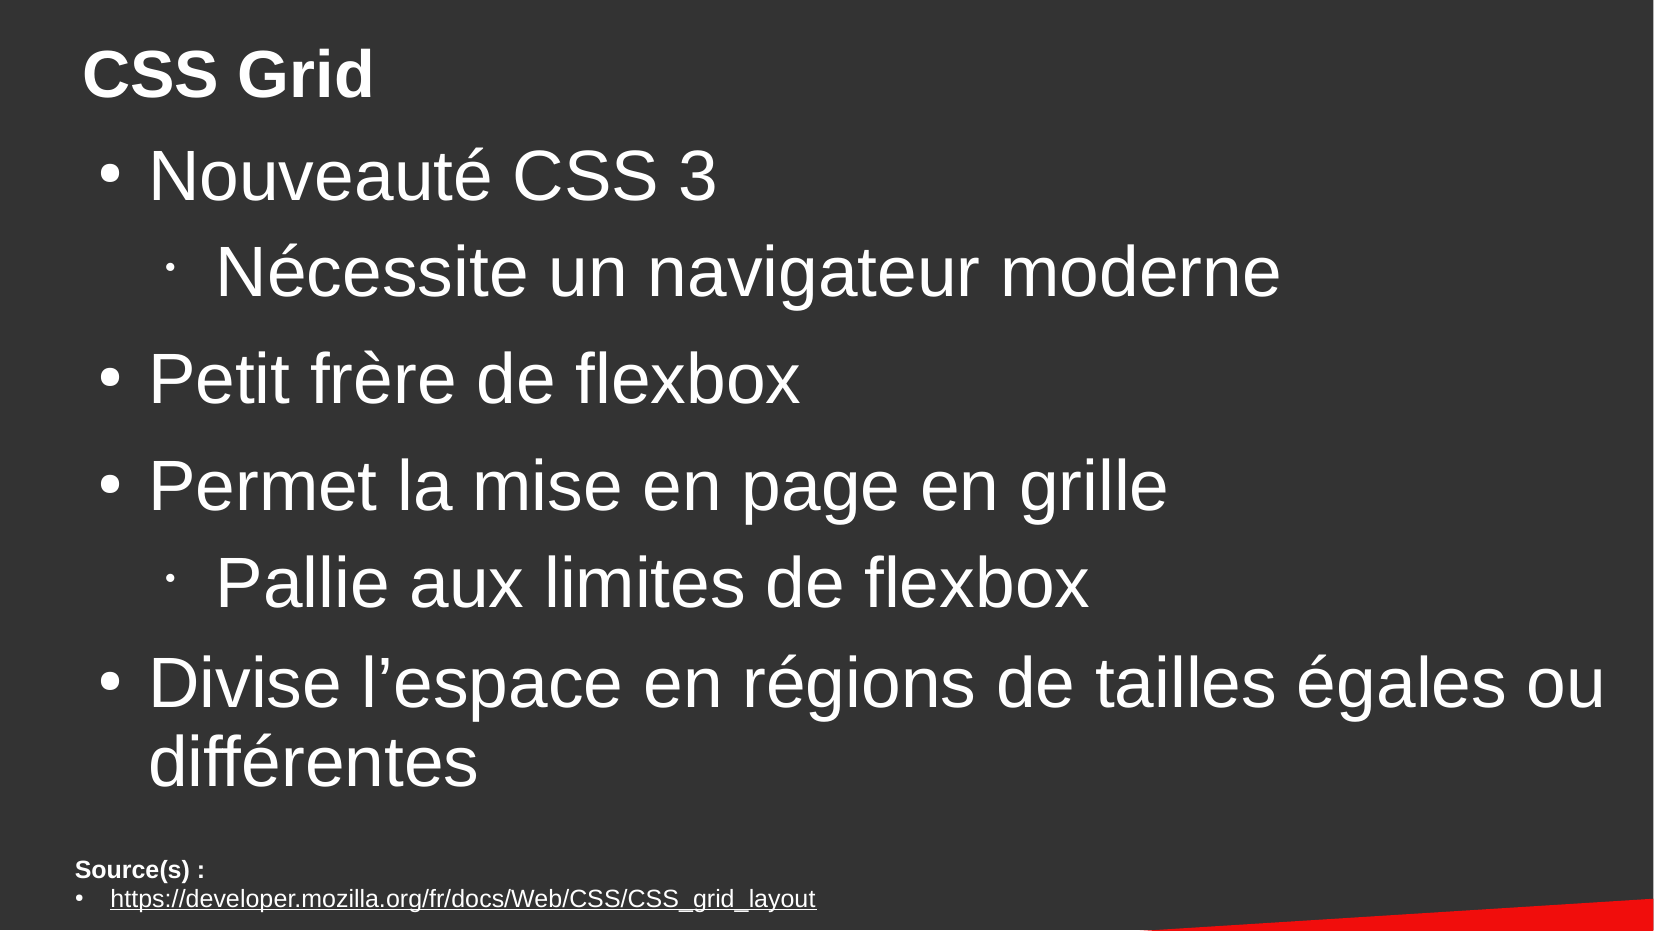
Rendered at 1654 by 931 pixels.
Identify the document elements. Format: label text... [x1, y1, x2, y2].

text_box Source(s) : https://developer.mozilla.org/fr/docs/Web/CSS/CSS_grid_layout [60, 838, 1546, 920]
list Nouveauté CSS 3 Nécessite un navigateur moderne Petit frère de flexbox Permet la mise en page en grille Pallie aux limites de flexbox Divise l’espace en régions de tailles égales ou différentes [80, 135, 1620, 804]
title CSS Grid [82, 37, 1571, 114]
text_box [1139, 898, 1654, 931]
